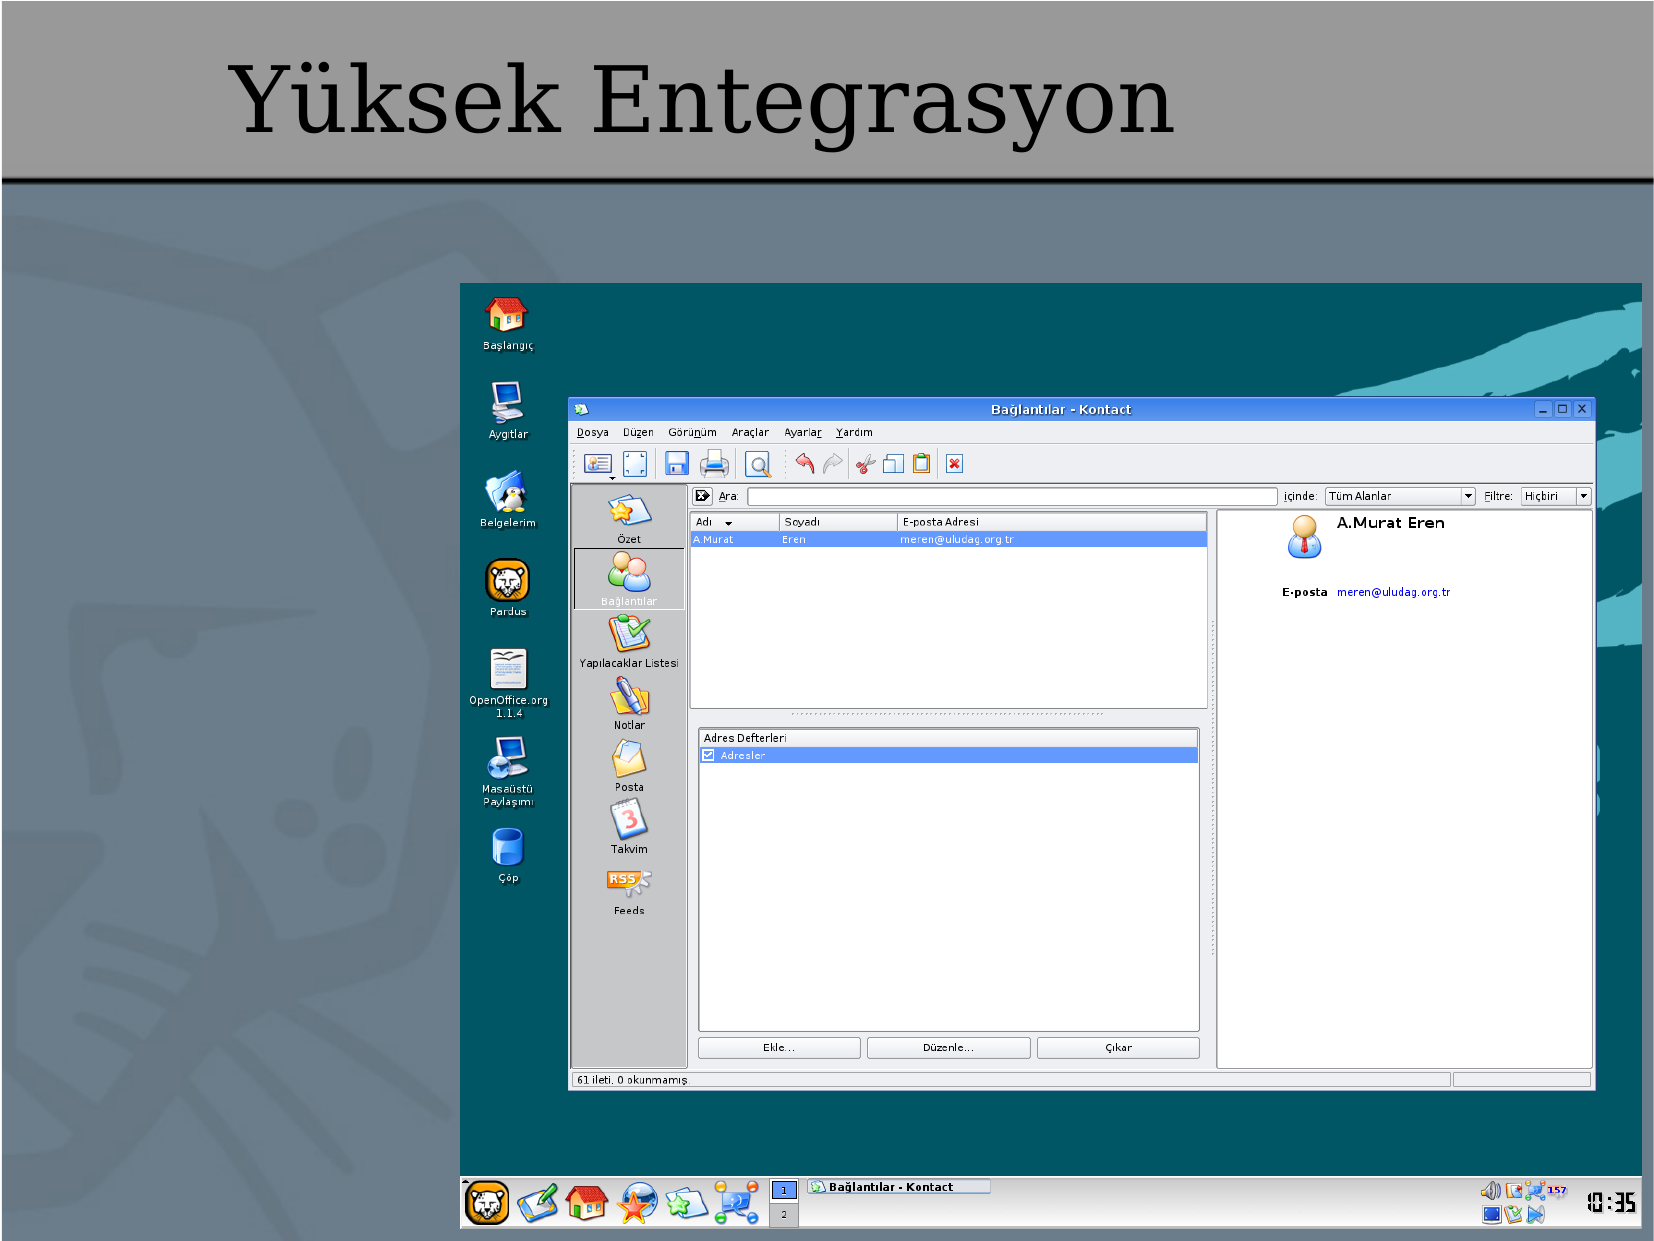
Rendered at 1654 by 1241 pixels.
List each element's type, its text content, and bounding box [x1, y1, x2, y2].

picture [1, 1, 1654, 1241]
title Yüksek Entegrasyon [0, 0, 1410, 204]
